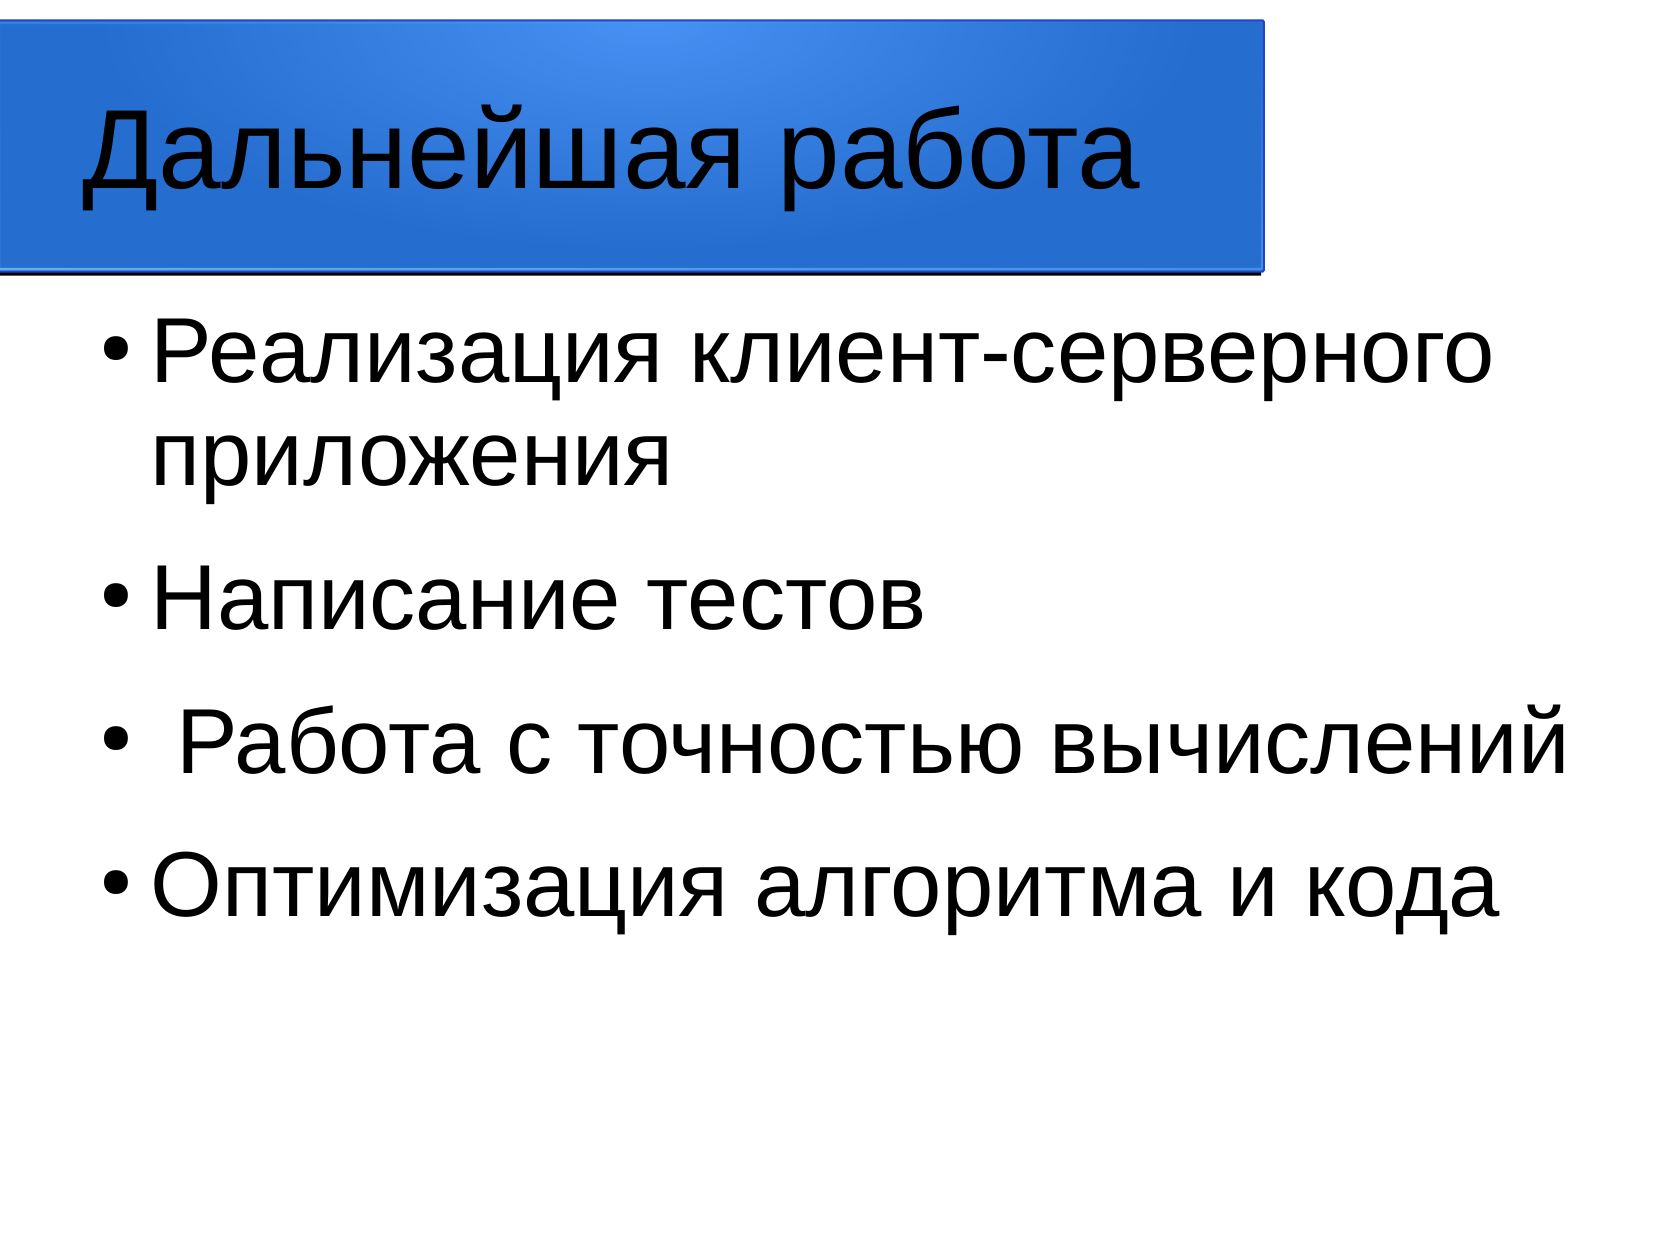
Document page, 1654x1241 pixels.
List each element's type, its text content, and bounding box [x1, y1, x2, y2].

list Реализация клиент-серверного приложения Написание тестов Работа с точностью вычислений Оптимизация алгоритма и кода [82, 299, 1571, 1019]
title Дальнейшая работа [82, 47, 1235, 252]
